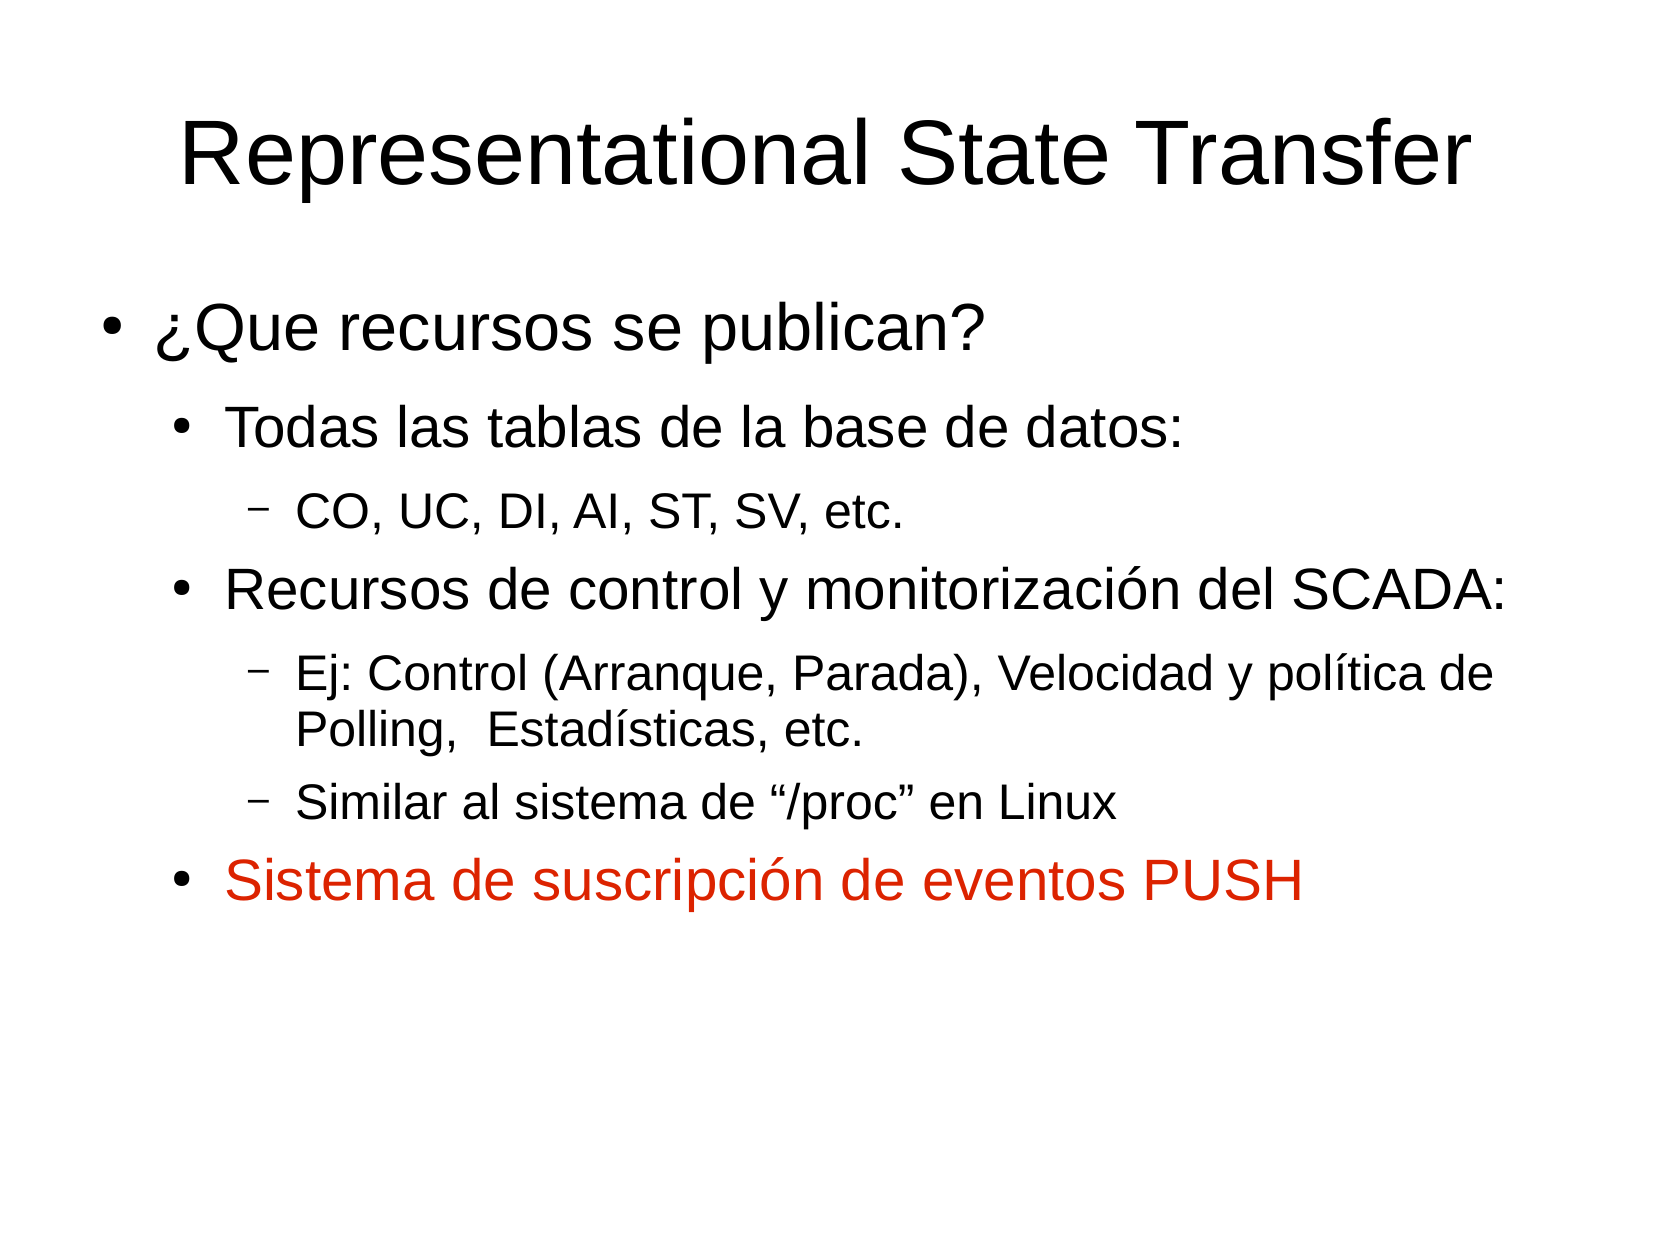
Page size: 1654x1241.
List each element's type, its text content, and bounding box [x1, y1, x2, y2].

title Representational State Transfer [82, 49, 1571, 257]
list ¿Que recursos se publican? Todas las tablas de la base de datos: CO, UC, DI, AI, ST, SV, etc. Recursos de control y monitorización del SCADA: Ej: Control (Arranque, Parada), Velocidad y política de Polling, Estadísticas, etc. Similar al sistema de “/proc” en Linux Sistema de suscripción de eventos PUSH [82, 290, 1571, 1152]
